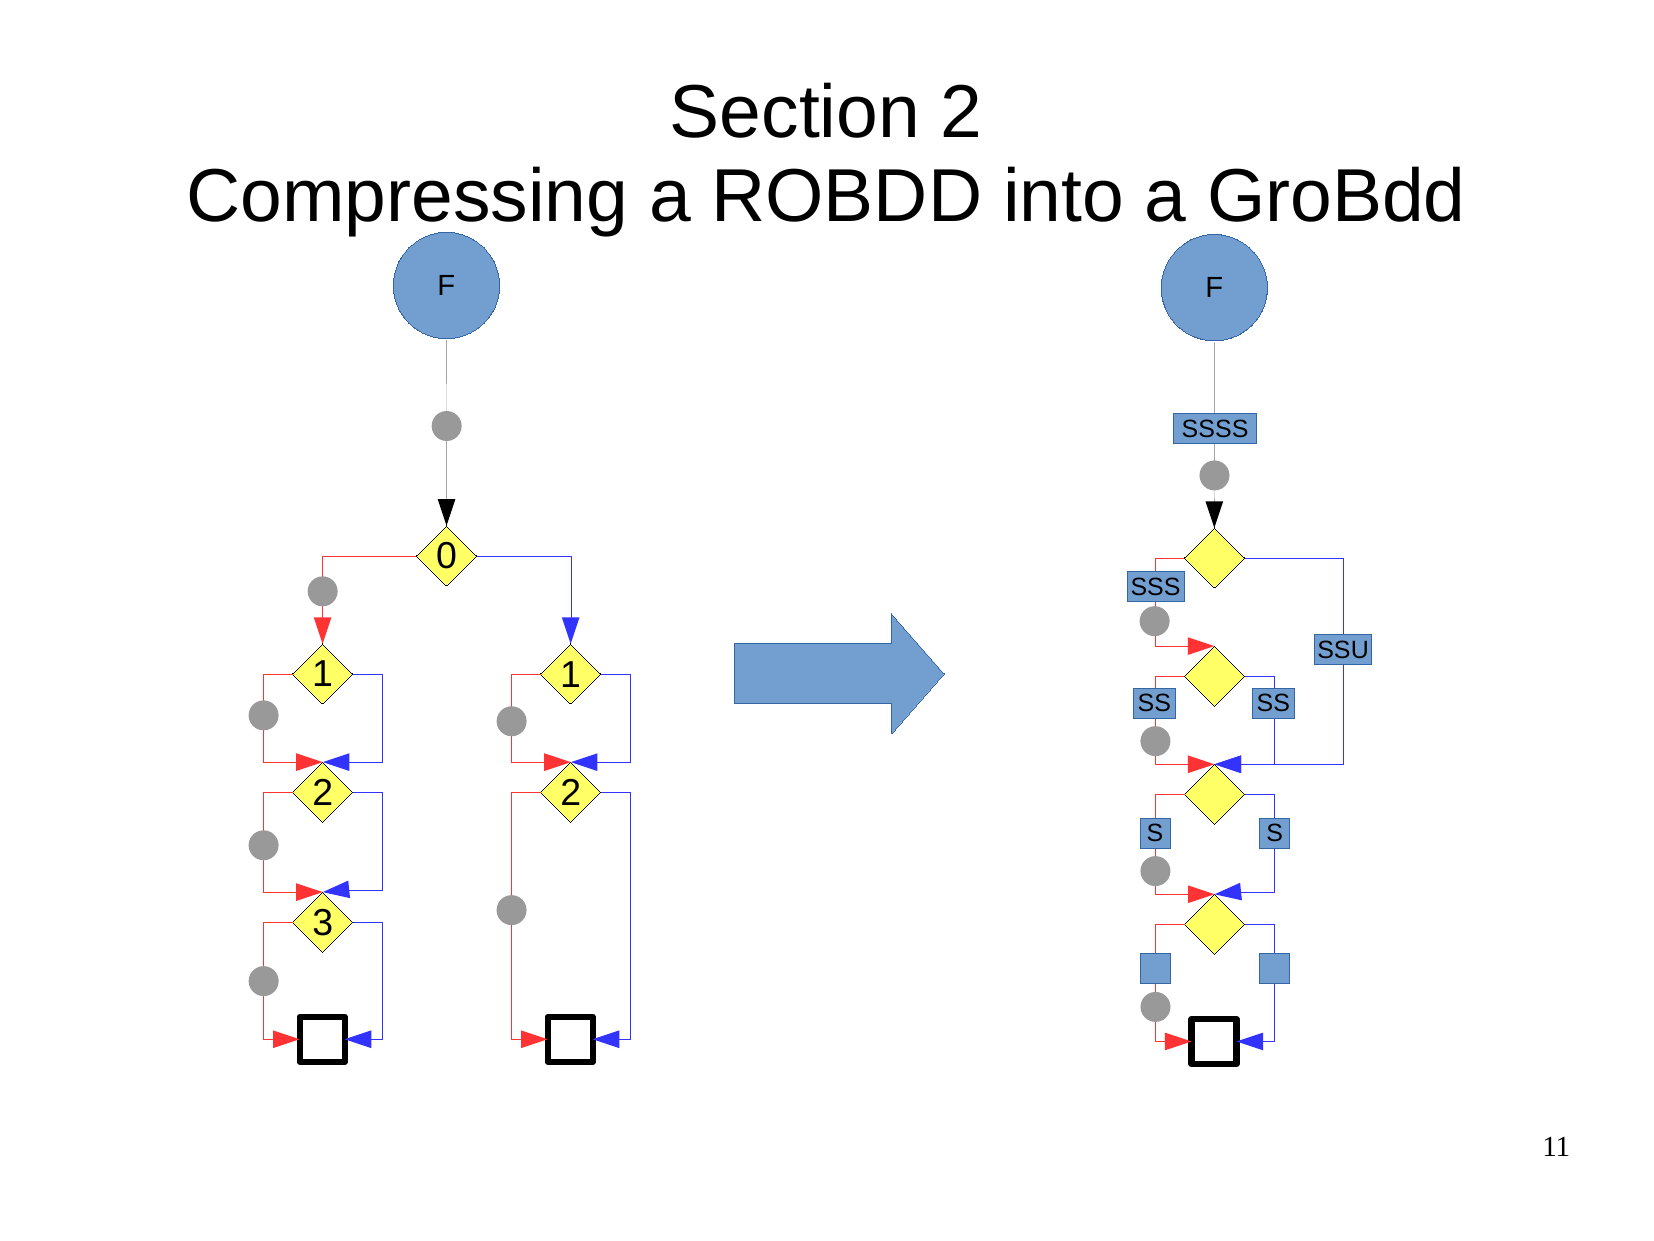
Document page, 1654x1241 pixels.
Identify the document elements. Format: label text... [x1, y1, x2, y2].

text_box [1199, 460, 1230, 491]
text_box S [1259, 818, 1290, 849]
text_box [496, 895, 527, 926]
text_box [1140, 991, 1171, 1022]
text_box 2 [292, 762, 353, 823]
text_box 1 [540, 643, 601, 704]
text_box S [1140, 818, 1171, 849]
text_box F [393, 232, 500, 339]
text_box [1184, 527, 1245, 588]
text_box [248, 830, 279, 861]
text_box [1184, 764, 1245, 825]
text_box 0 [416, 525, 477, 586]
text_box [1140, 726, 1171, 757]
text_box [431, 410, 462, 442]
text_box [299, 1016, 345, 1062]
text_box [1191, 1018, 1237, 1064]
text_box [1140, 856, 1171, 887]
text_box [1140, 953, 1171, 984]
text_box SS [1252, 688, 1295, 719]
text_box [307, 576, 338, 607]
text_box SS [1133, 688, 1176, 719]
text_box [547, 1016, 593, 1062]
title Section 2 Compressing a ROBDD into a GroBdd [82, 49, 1571, 257]
text_box SSSS [1173, 413, 1257, 444]
text_box [496, 706, 527, 737]
text_box [1139, 606, 1170, 637]
text_box F [1161, 234, 1268, 341]
text_box 2 [540, 763, 601, 823]
text_box [1184, 895, 1245, 955]
text_box SSS [1127, 571, 1185, 602]
text_box 3 [292, 893, 353, 953]
text_box [1259, 953, 1290, 984]
text_box [1184, 646, 1245, 707]
text_box [248, 966, 279, 997]
text_box 1 [292, 643, 353, 704]
text_box [248, 700, 279, 731]
text_box [734, 613, 945, 734]
text_box SSU [1314, 634, 1372, 665]
